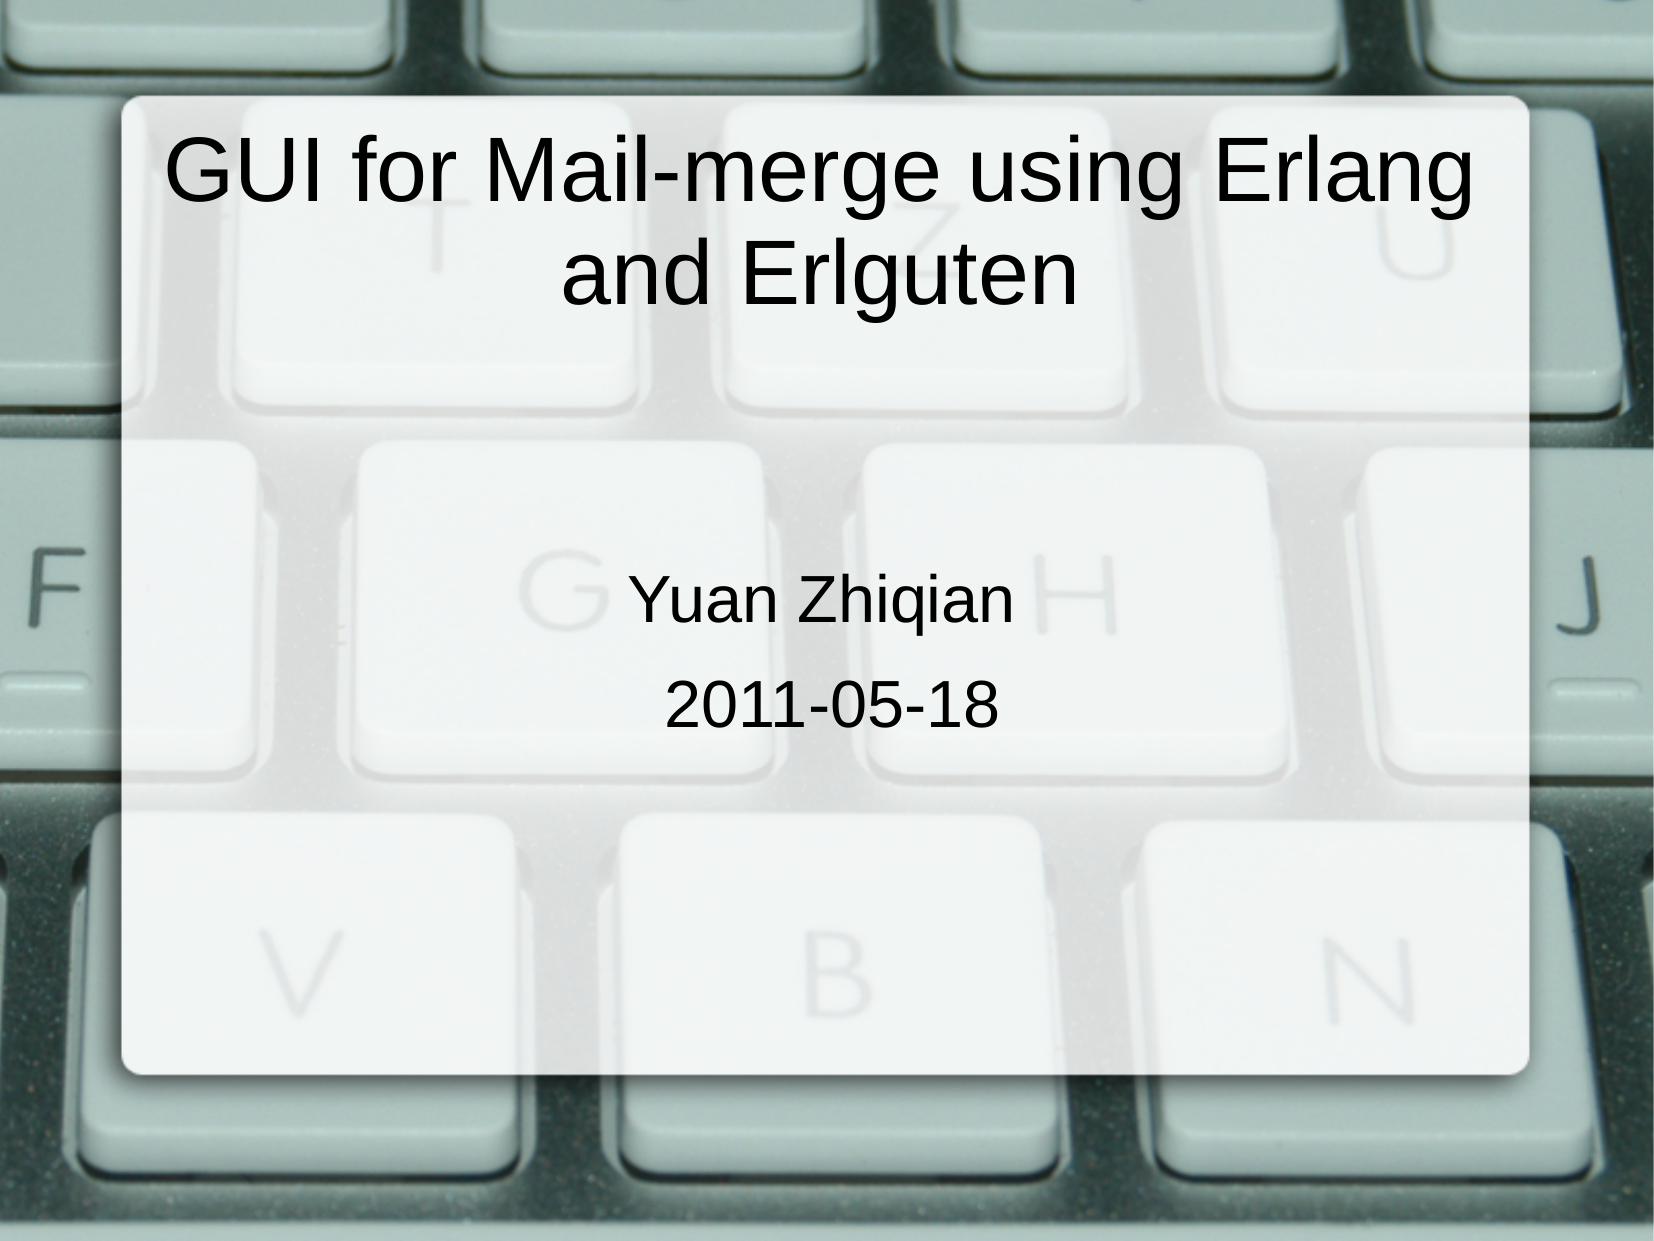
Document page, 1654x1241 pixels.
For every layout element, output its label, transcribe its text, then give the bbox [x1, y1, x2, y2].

title GUI for Mail-merge using Erlang and Erlguten [135, 117, 1506, 325]
picture [0, 0, 1654, 1241]
list Yuan Zhiqian 2011-05-18 [556, 562, 1163, 846]
